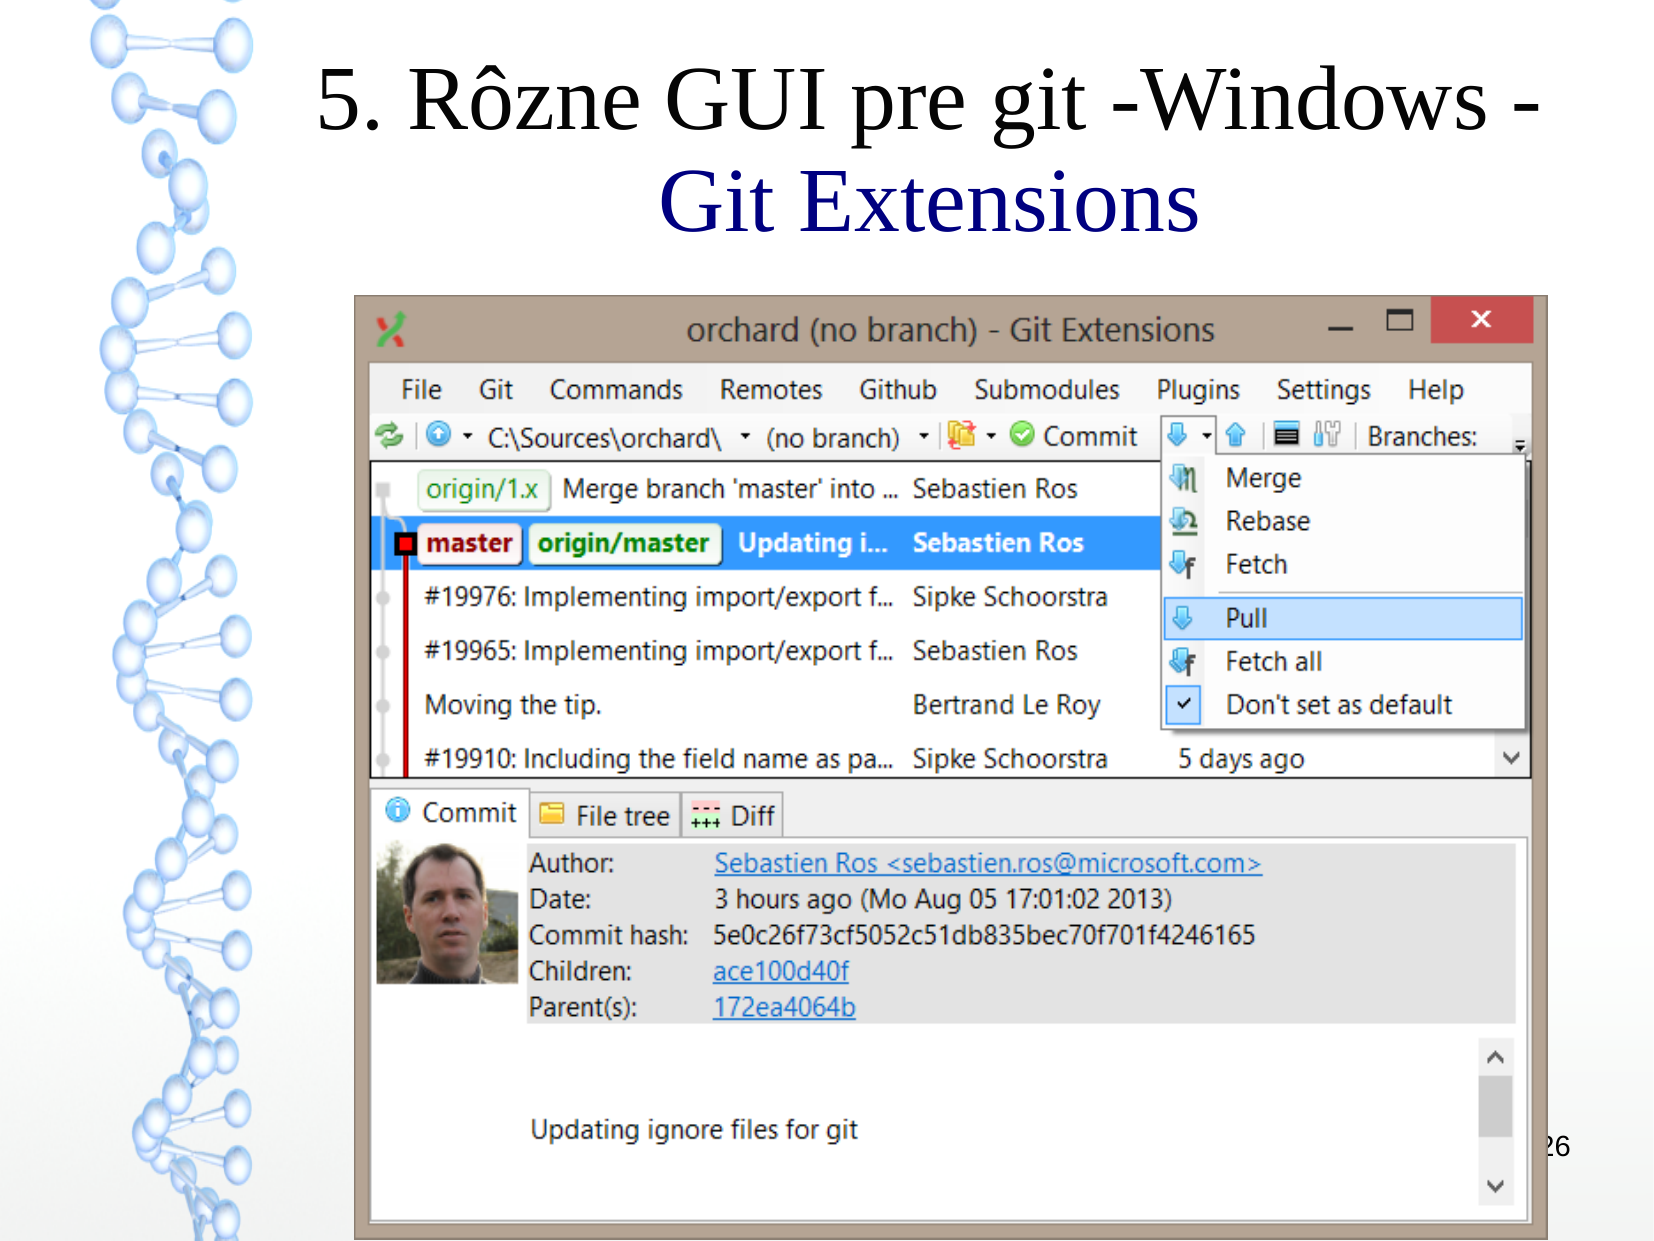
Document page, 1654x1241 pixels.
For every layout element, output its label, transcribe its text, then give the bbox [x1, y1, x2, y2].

title 5. Rôzne GUI pre git -Windows -Git Extensions [265, 28, 1595, 272]
picture [0, 0, 1654, 1241]
